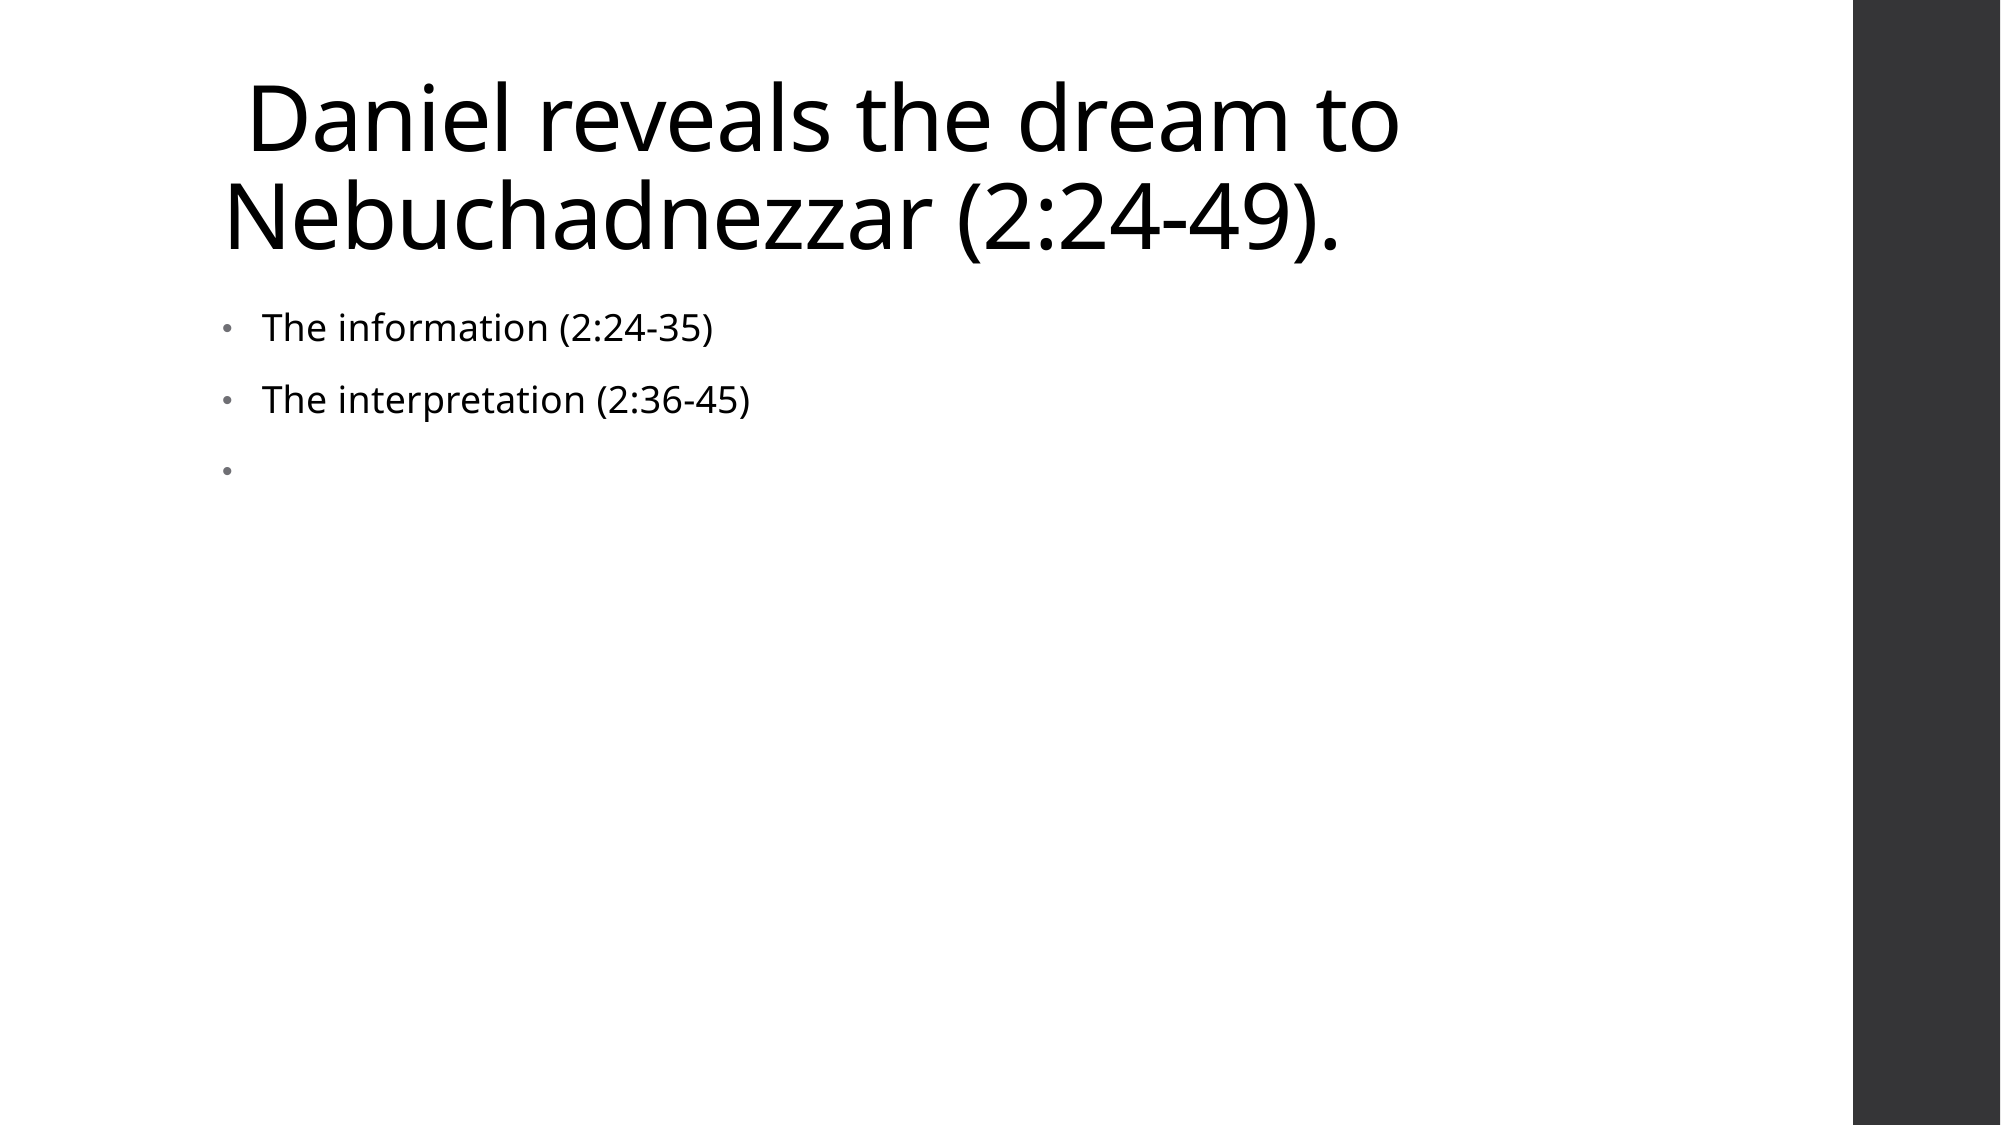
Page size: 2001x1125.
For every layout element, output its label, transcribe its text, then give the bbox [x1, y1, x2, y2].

title Daniel reveals the dream to Nebuchadnezzar (2:24-49). [206, 60, 1797, 278]
list The information (2:24-35) The interpretation (2:36-45) [206, 299, 1617, 1014]
